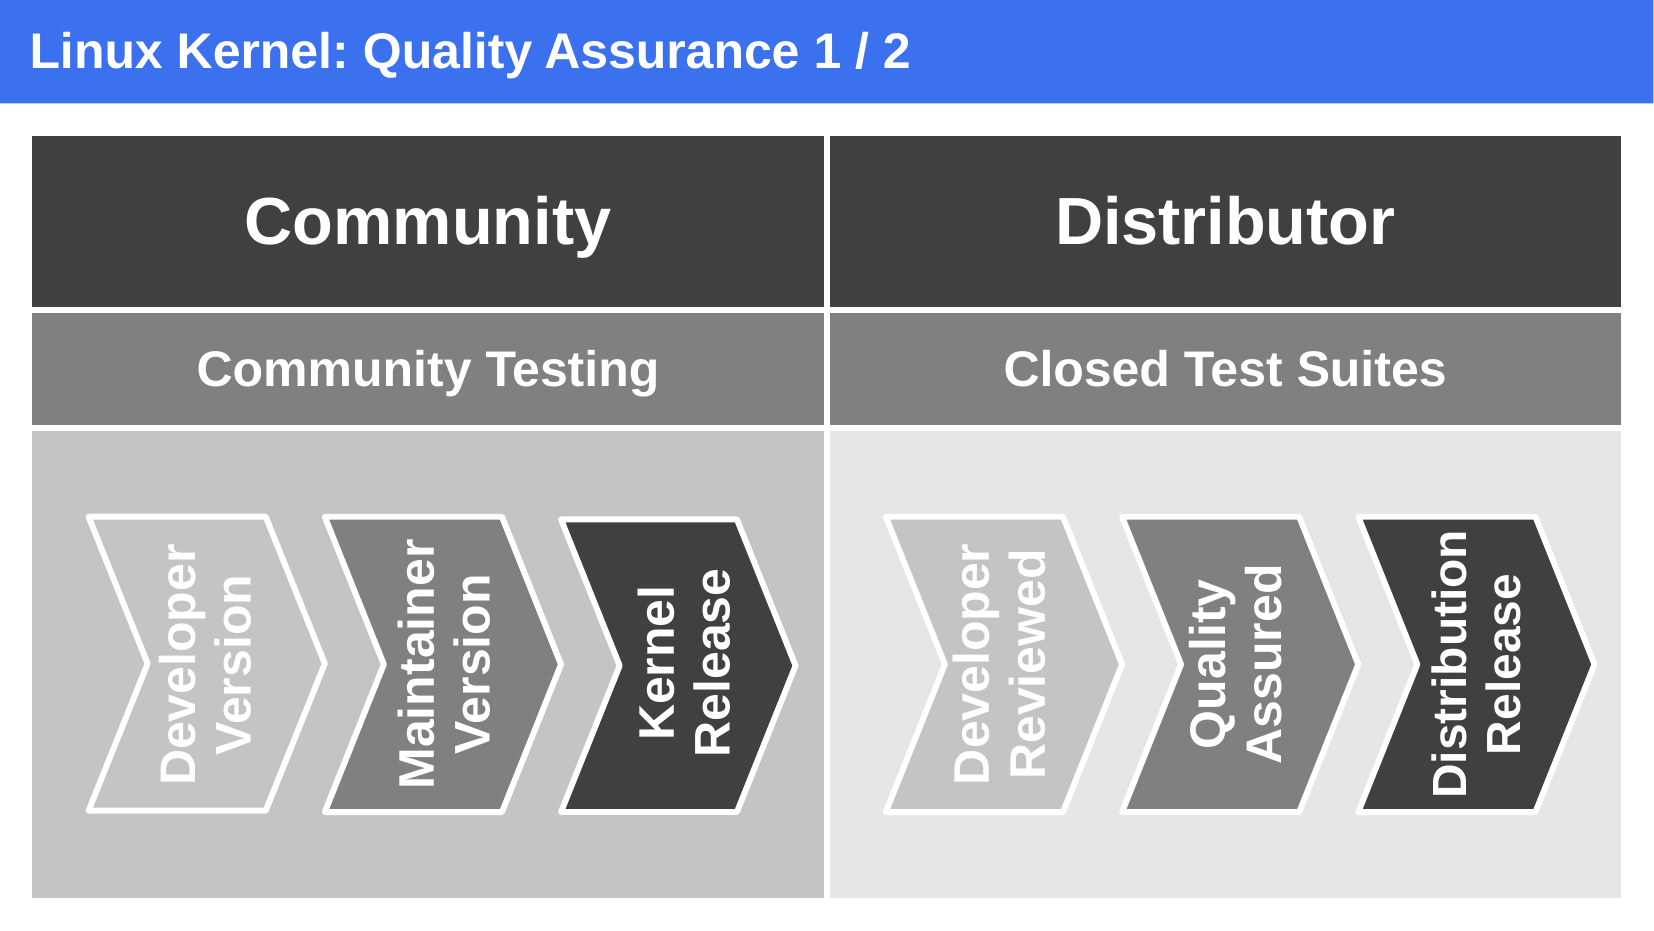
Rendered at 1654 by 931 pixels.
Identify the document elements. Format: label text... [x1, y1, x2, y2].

text_box Kernel Release [571, 516, 798, 810]
text_box Community Testing [29, 311, 826, 429]
text_box Developer Version [91, 518, 320, 813]
text_box Distributor [826, 132, 1625, 311]
text_box Developer Reviewed [885, 516, 1114, 813]
text_box Maintainer Version [330, 516, 559, 813]
text_box [29, 429, 1625, 901]
title Linux Kernel: Quality Assurance 1 / 2 [0, 0, 1654, 104]
text_box Closed Test Suites [826, 311, 1625, 429]
text_box Distribution Release [1358, 504, 1595, 824]
text_box Quality Assured [1122, 516, 1350, 813]
text_box Community [29, 132, 826, 311]
